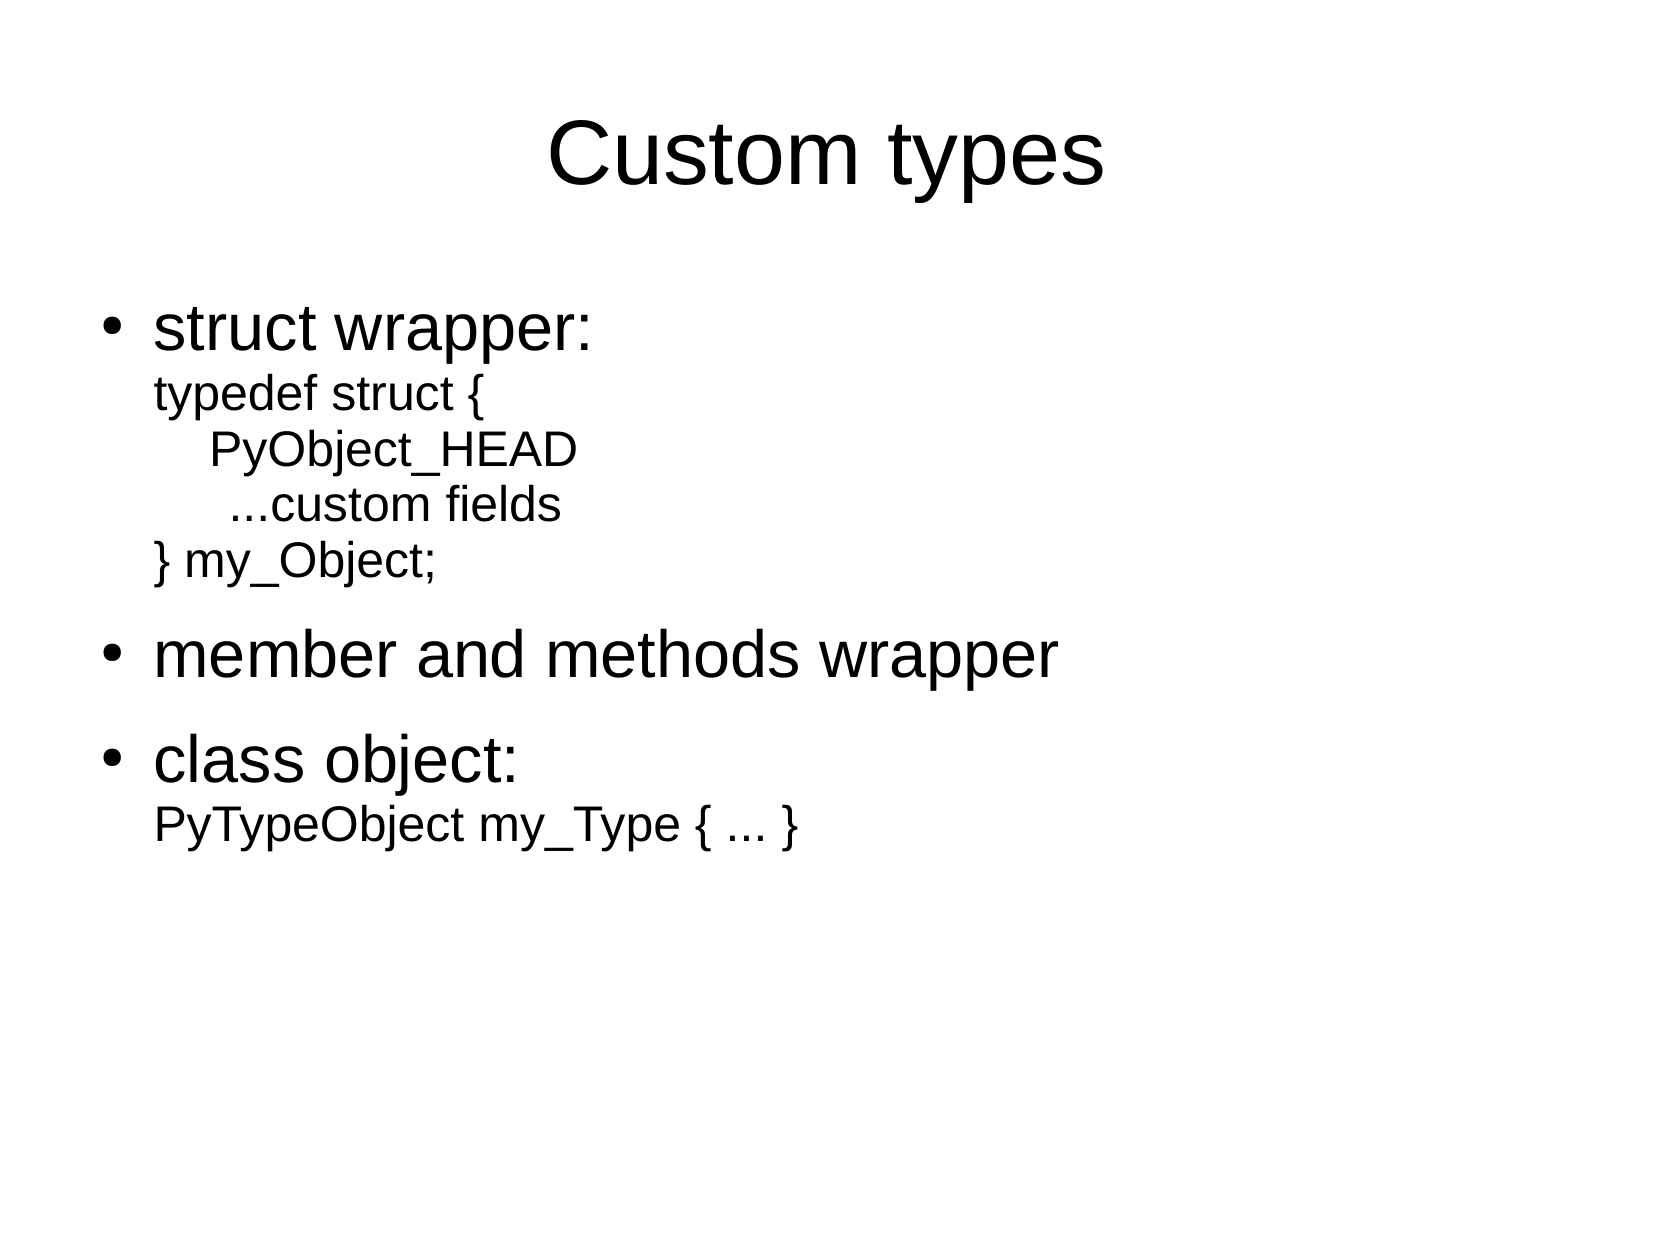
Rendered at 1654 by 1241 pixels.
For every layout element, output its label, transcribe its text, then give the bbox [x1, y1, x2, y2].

list struct wrapper: typedef struct { PyObject_HEAD ...custom fields } my_Object; member and methods wrapper class object: PyTypeObject my_Type { ... } [82, 290, 1571, 1010]
title Custom types [82, 49, 1571, 257]
